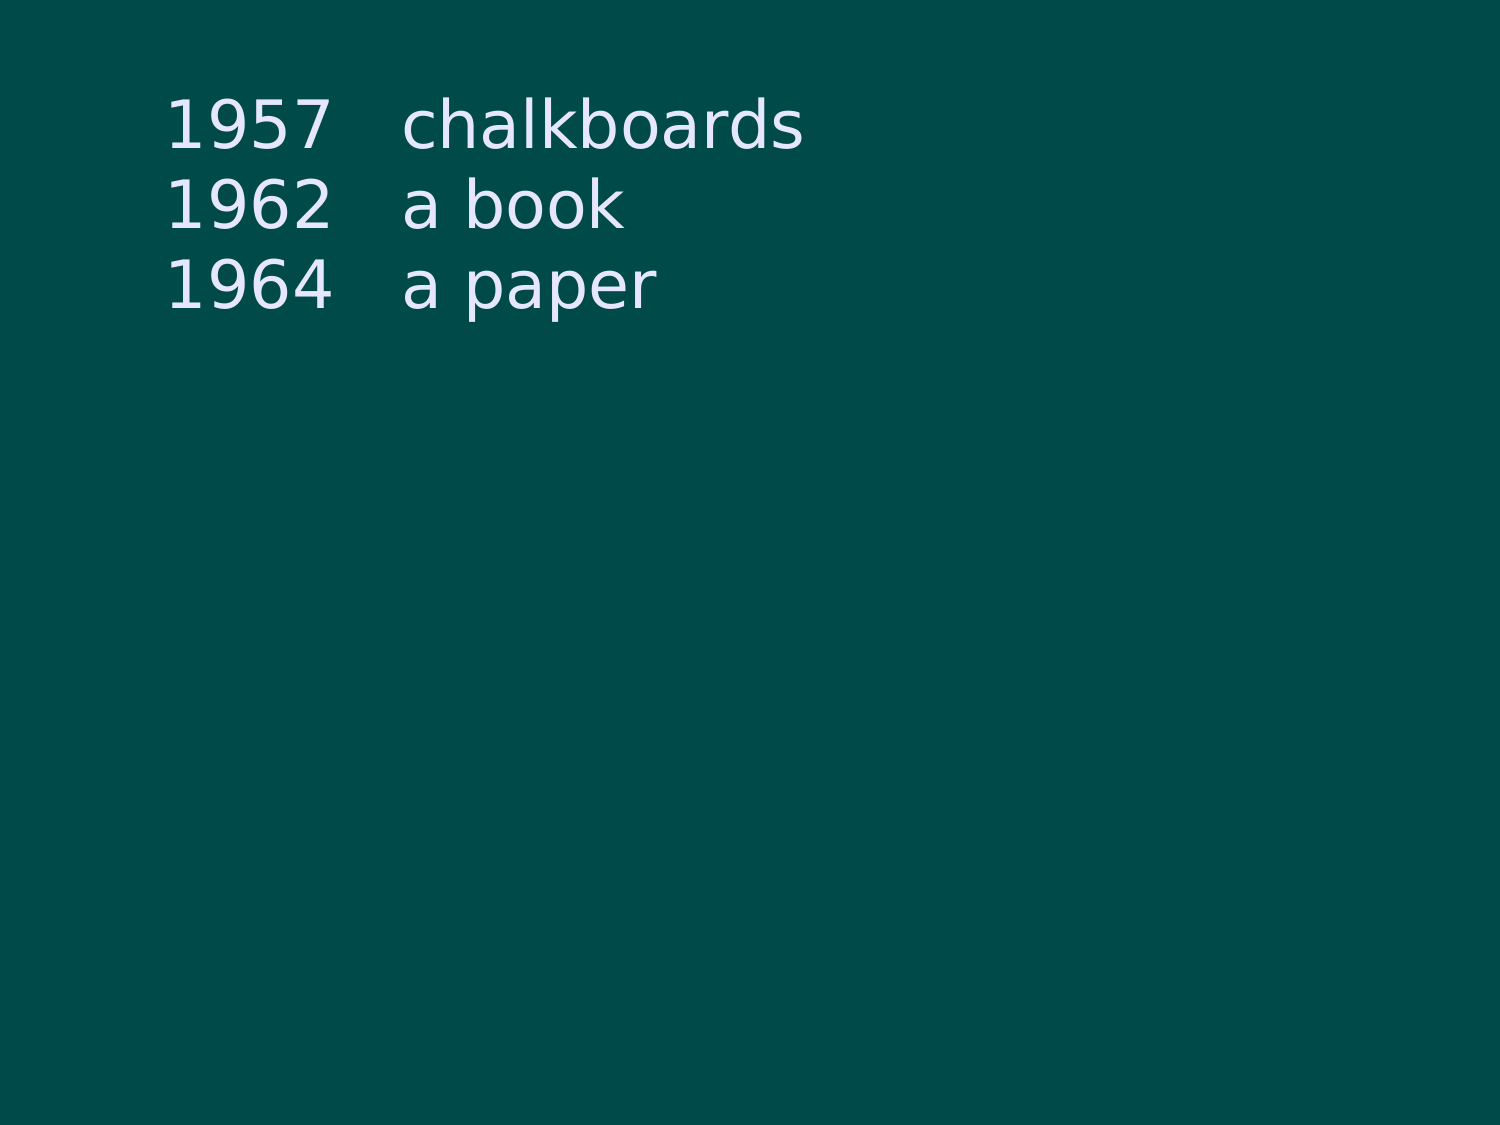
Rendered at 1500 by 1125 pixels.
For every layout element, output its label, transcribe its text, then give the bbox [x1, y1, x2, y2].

text_box chalkboards a book a paper [386, 75, 1456, 330]
text_box 1957 1962 1964 [150, 74, 406, 330]
